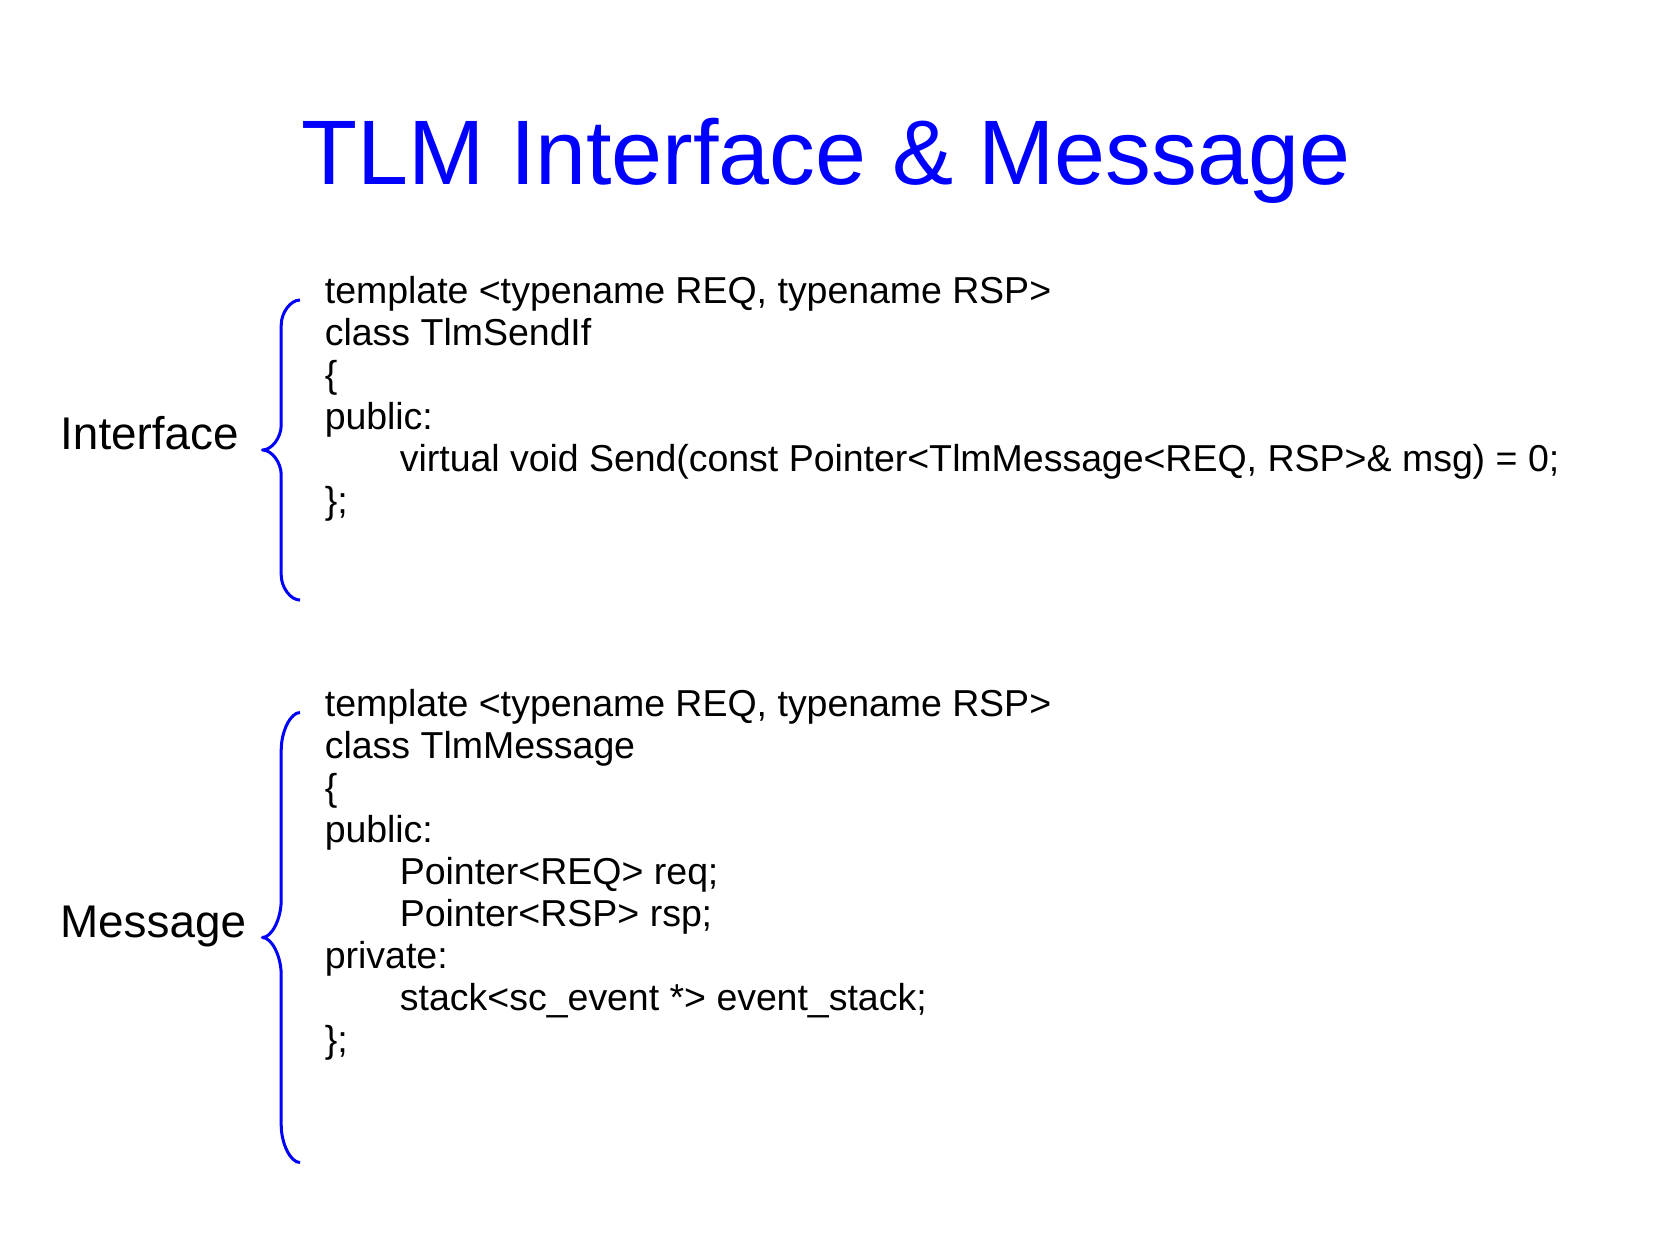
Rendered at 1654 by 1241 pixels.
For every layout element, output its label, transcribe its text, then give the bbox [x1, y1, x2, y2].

text_box template <typename REQ, typename RSP> class TlmMessage { public: Pointer<REQ> req; Pointer<RSP> rsp; private: stack<sc_event *> event_stack; }; [310, 675, 1067, 1192]
title TLM Interface & Message [82, 49, 1571, 257]
text_box Message [45, 888, 262, 971]
text_box Interface [45, 400, 254, 484]
text_box template <typename REQ, typename RSP> class TlmSendIf { public: virtual void Send(const Pointer<TlmMessage<REQ, RSP>& msg) = 0; }; [310, 262, 1576, 612]
